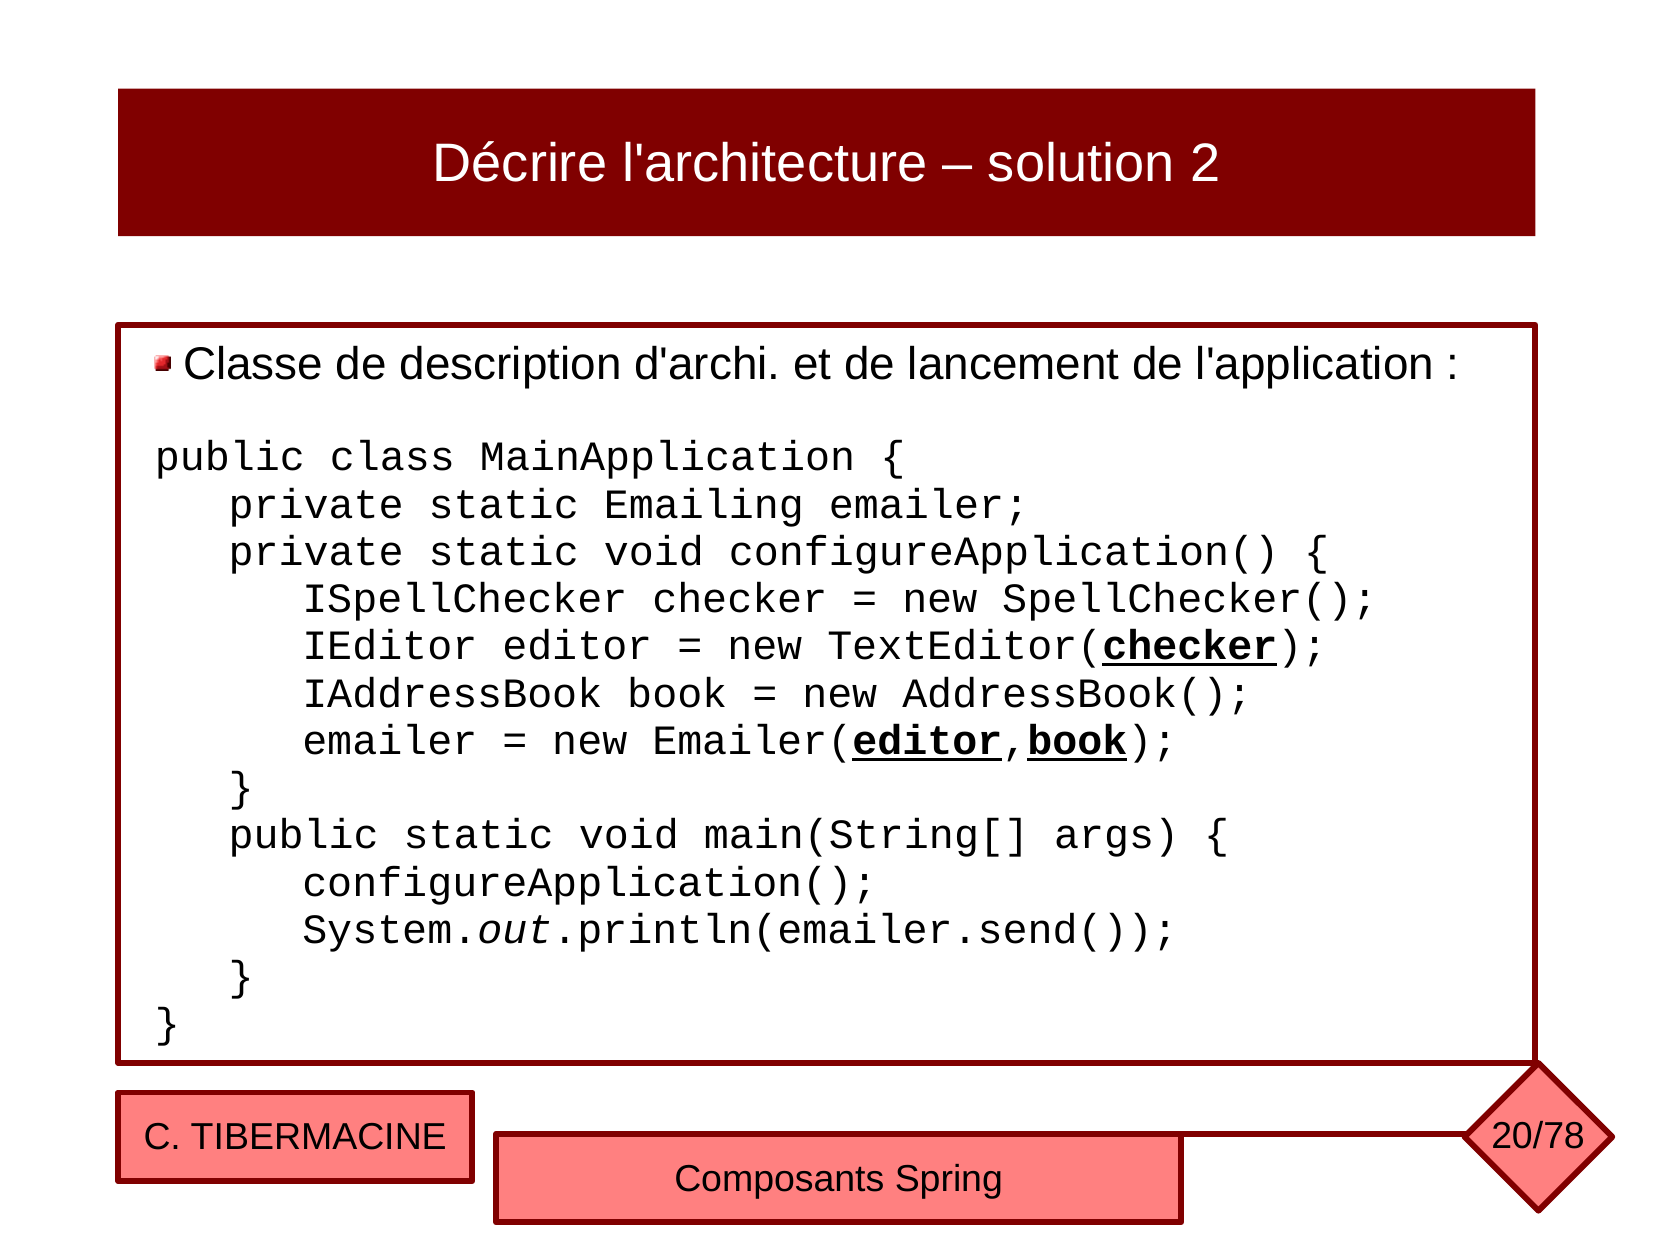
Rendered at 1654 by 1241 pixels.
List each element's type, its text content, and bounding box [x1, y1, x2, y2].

text_box C. TIBERMACINE [118, 1092, 473, 1182]
text_box [1494, 1062, 1583, 1107]
text_box Décrire l'architecture – solution 2 [118, 88, 1536, 237]
picture [154, 355, 171, 371]
text_box [1464, 1125, 1476, 1149]
text_box <numéro>/78 [1476, 1107, 1613, 1207]
text_box Composants Spring [496, 1133, 1182, 1223]
text_box Classe de description d'archi. et de lancement de l'application : public class MainApplication { private static Emailing emailer; private static void configureApplication() { ISpellChecker checker = new SpellChecker(); IEditor editor = new TextEditor(checker); IAddressBook book = new AddressBook(); emailer = new Emailer(editor,book); } public static void main(String[] args) { configureApplication(); System.out.println(emailer.send()); } } [118, 324, 1536, 1063]
